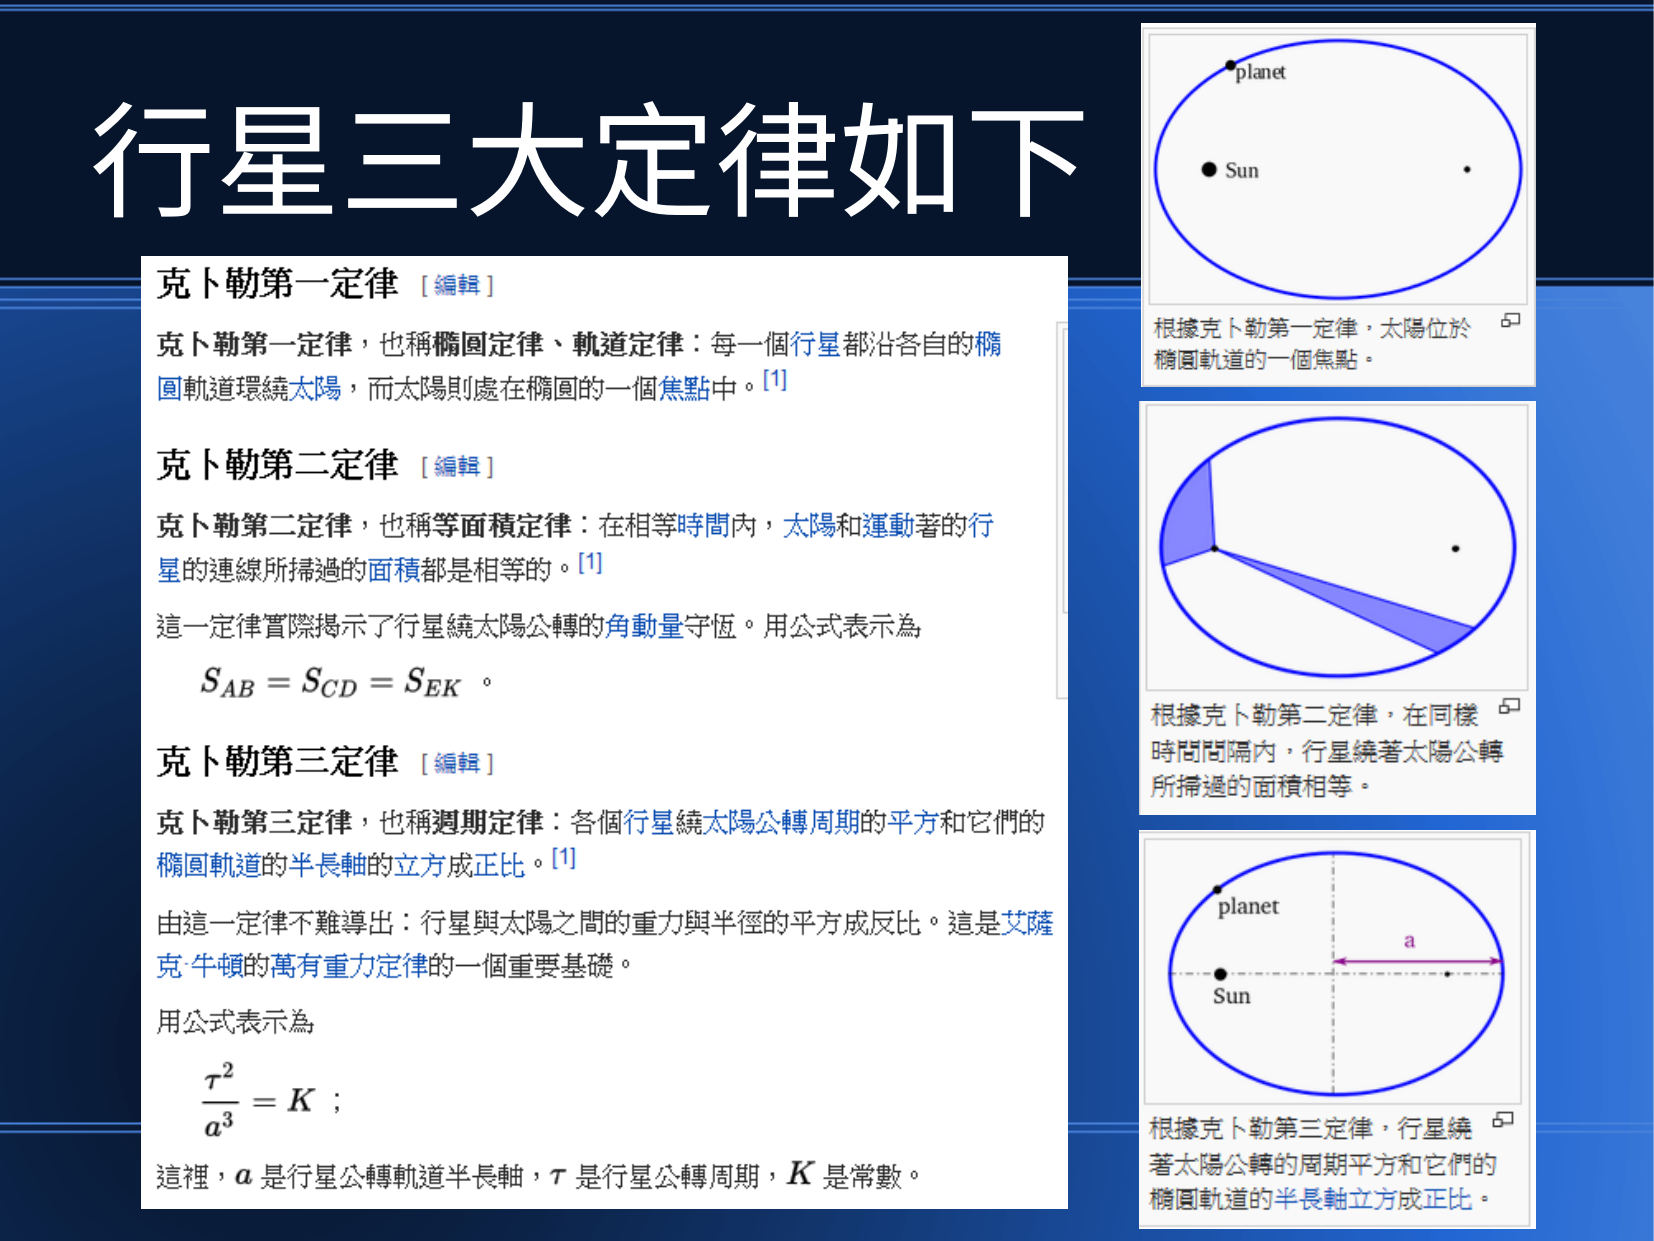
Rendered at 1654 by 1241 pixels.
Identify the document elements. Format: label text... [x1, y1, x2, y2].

title 行星三大定律如下 [82, 49, 1099, 257]
picture [0, 0, 1654, 1241]
